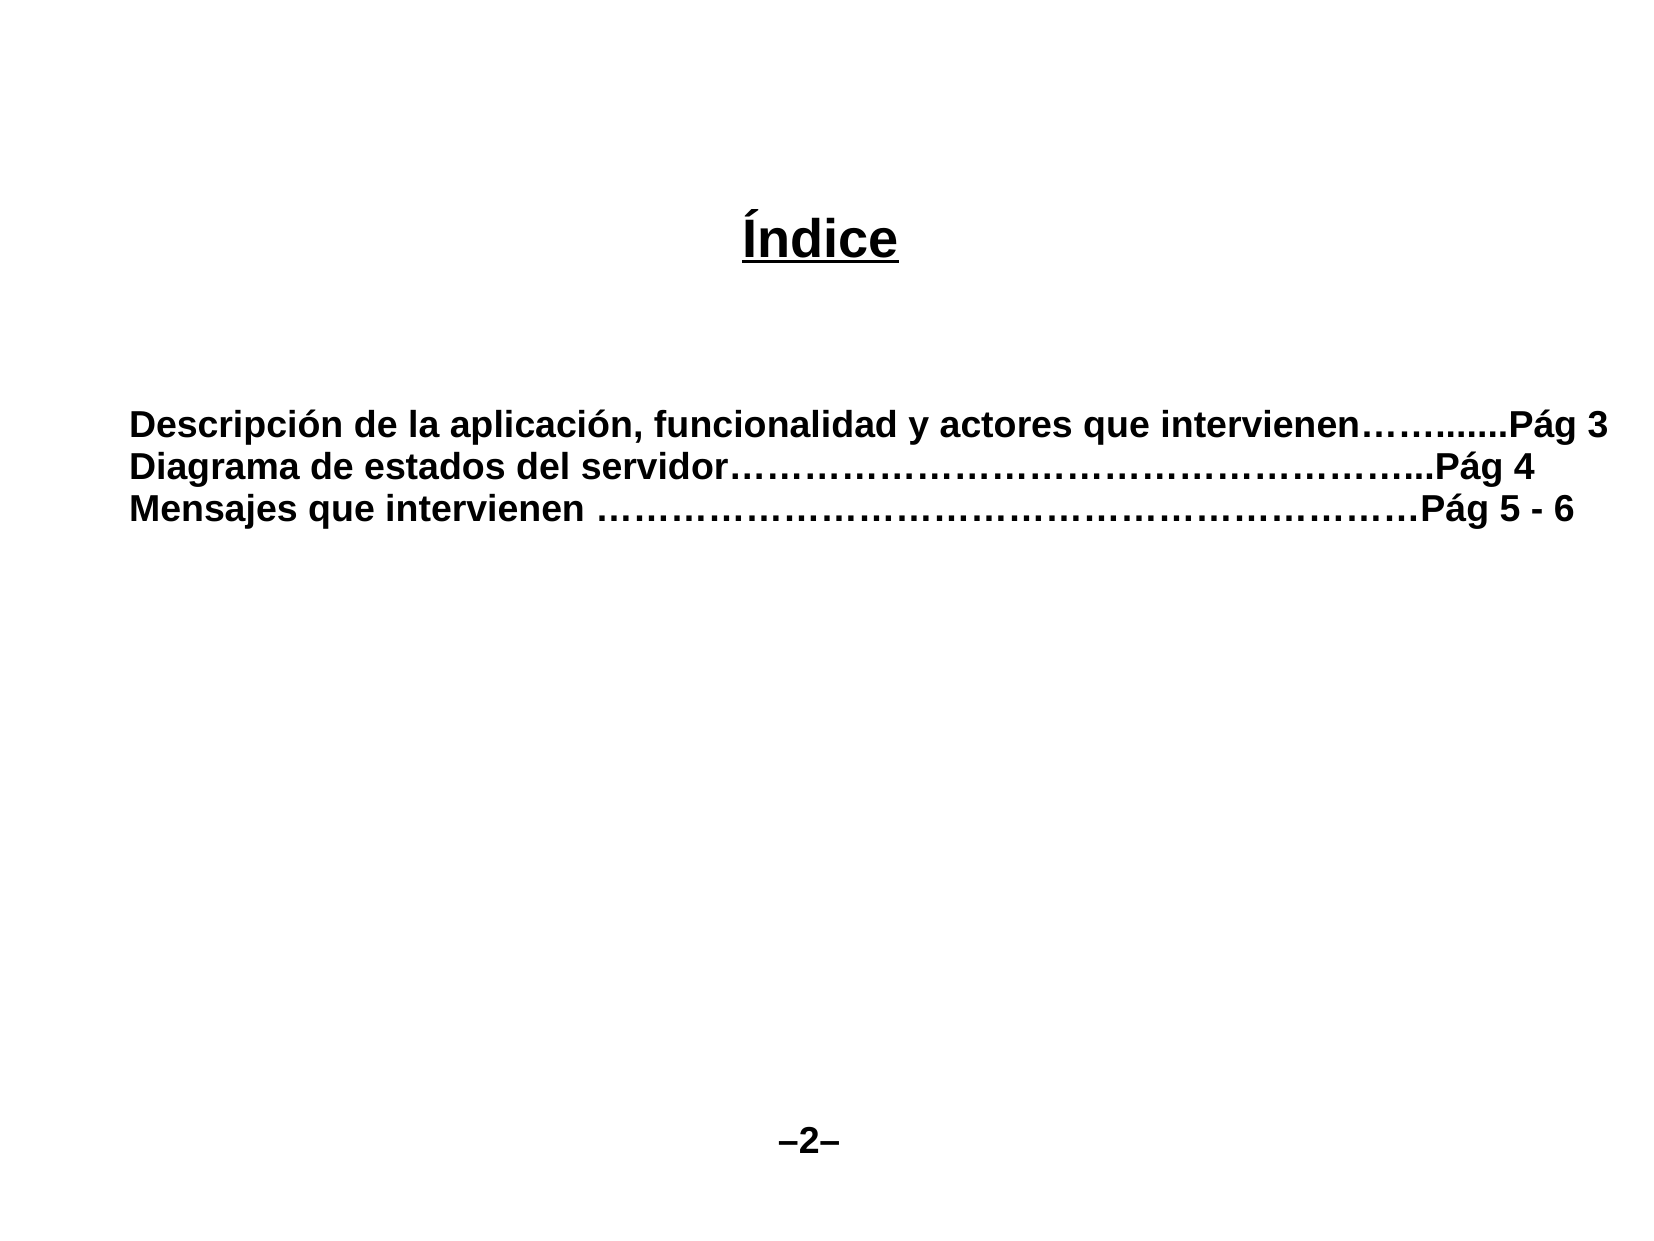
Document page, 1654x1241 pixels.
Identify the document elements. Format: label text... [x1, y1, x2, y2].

text_box –– [763, 1112, 1016, 1170]
text_box Índice [531, 200, 1111, 277]
text_box Descripción de la aplicación, funcionalidad y actores que intervienen…….......Pág 3 Diagrama de estados del servidor………………………………………………...Pág 4 Mensajes que intervienen …………………………………………………………Pág 5 - 6 [114, 395, 1546, 542]
